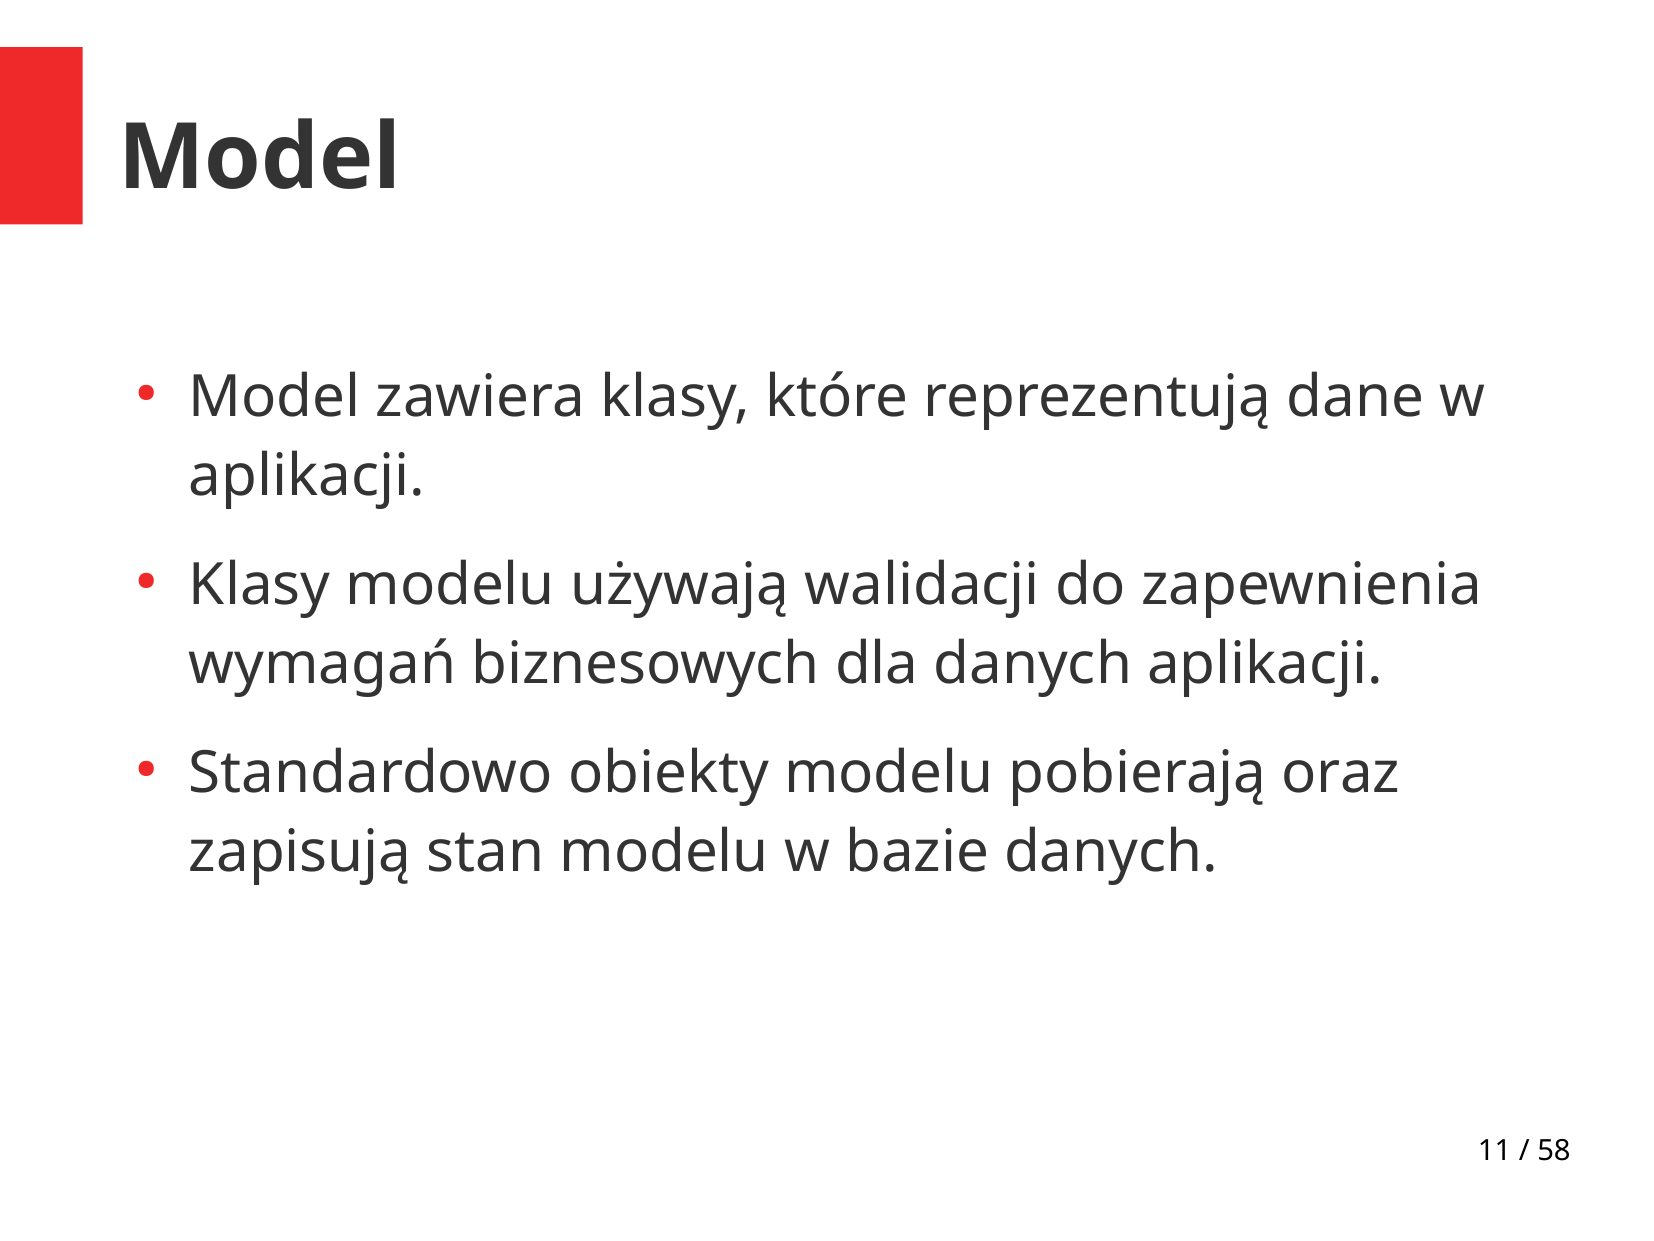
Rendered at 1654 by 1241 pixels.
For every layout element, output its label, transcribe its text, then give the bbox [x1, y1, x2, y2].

list Model zawiera klasy, które reprezentują dane w aplikacji. Klasy modelu używają walidacji do zapewnienia wymagań biznesowych dla danych aplikacji. Standardowo obiekty modelu pobierają oraz zapisują stan modelu w bazie danych. [118, 354, 1536, 1074]
title Model [118, 49, 1571, 257]
